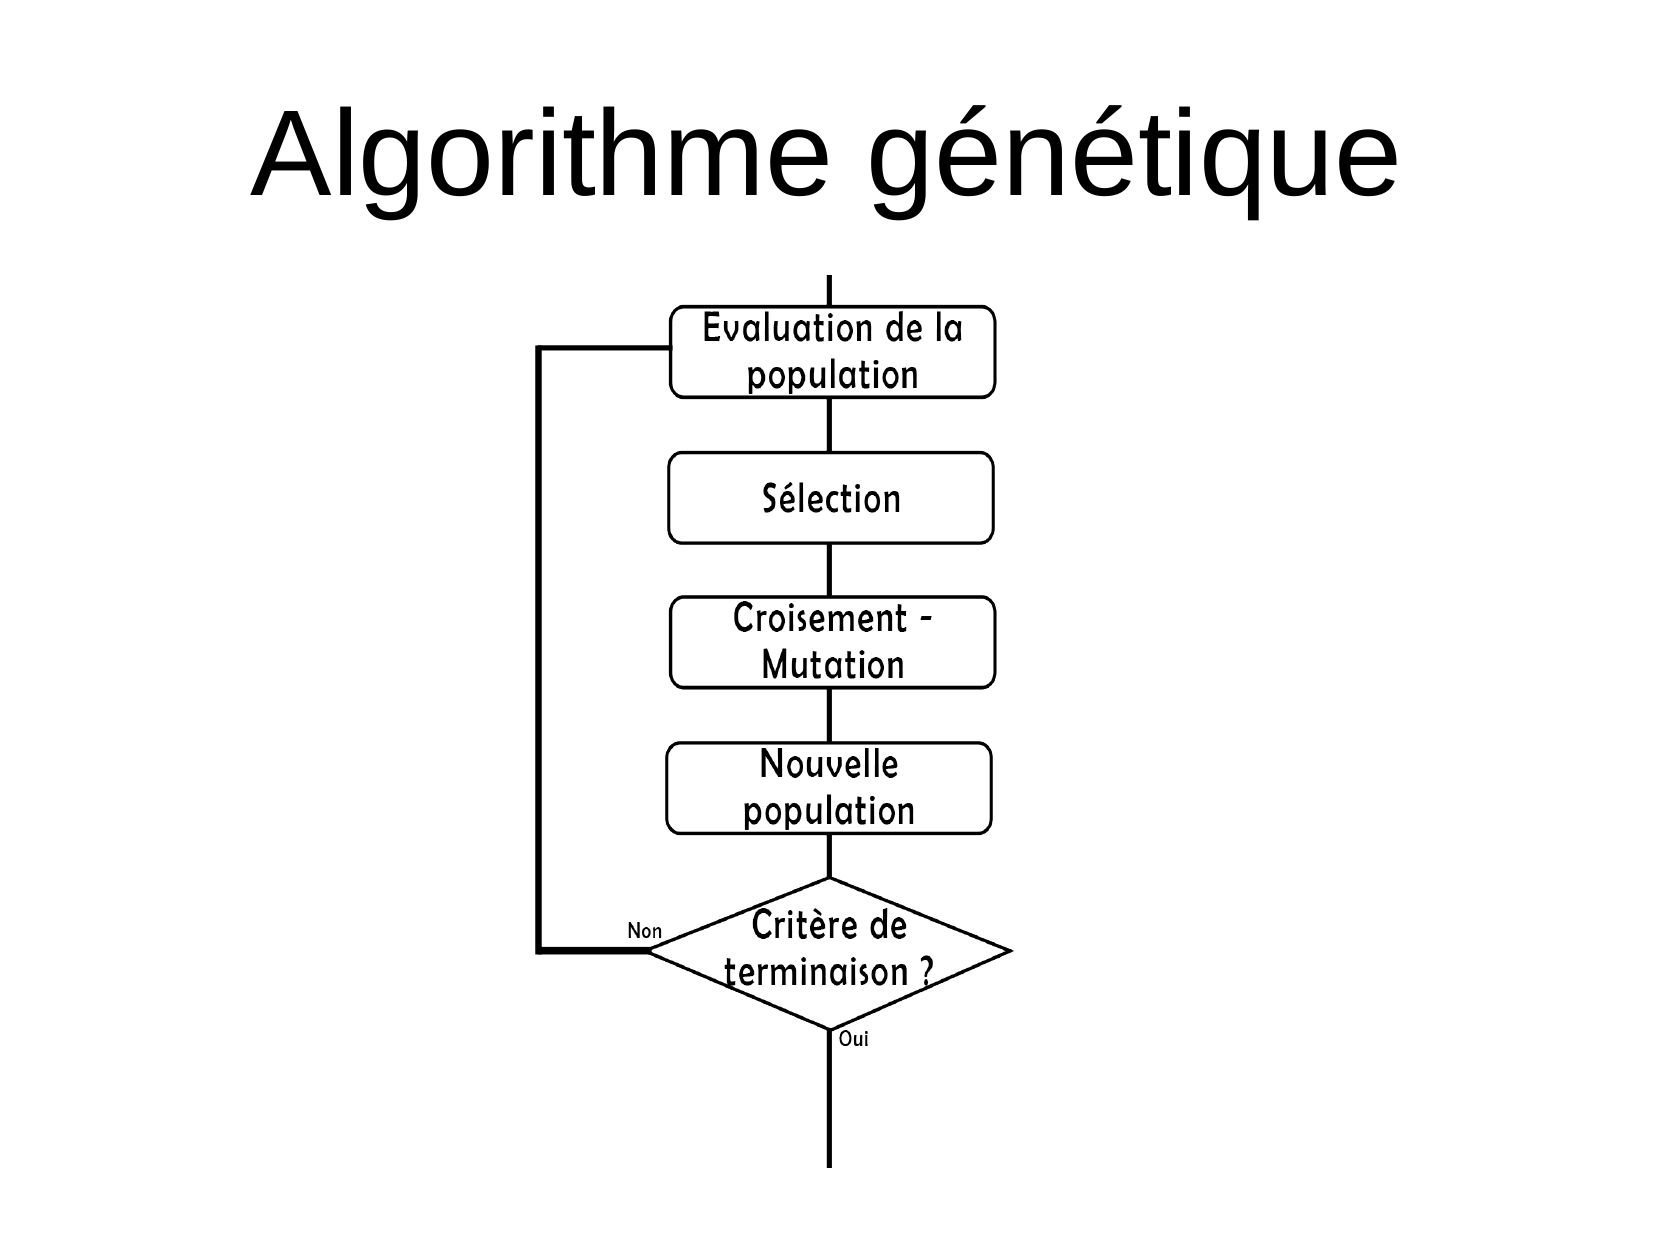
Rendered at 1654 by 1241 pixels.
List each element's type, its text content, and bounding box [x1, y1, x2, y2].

picture [438, 275, 1216, 1168]
title Algorithme génétique [82, 49, 1571, 257]
